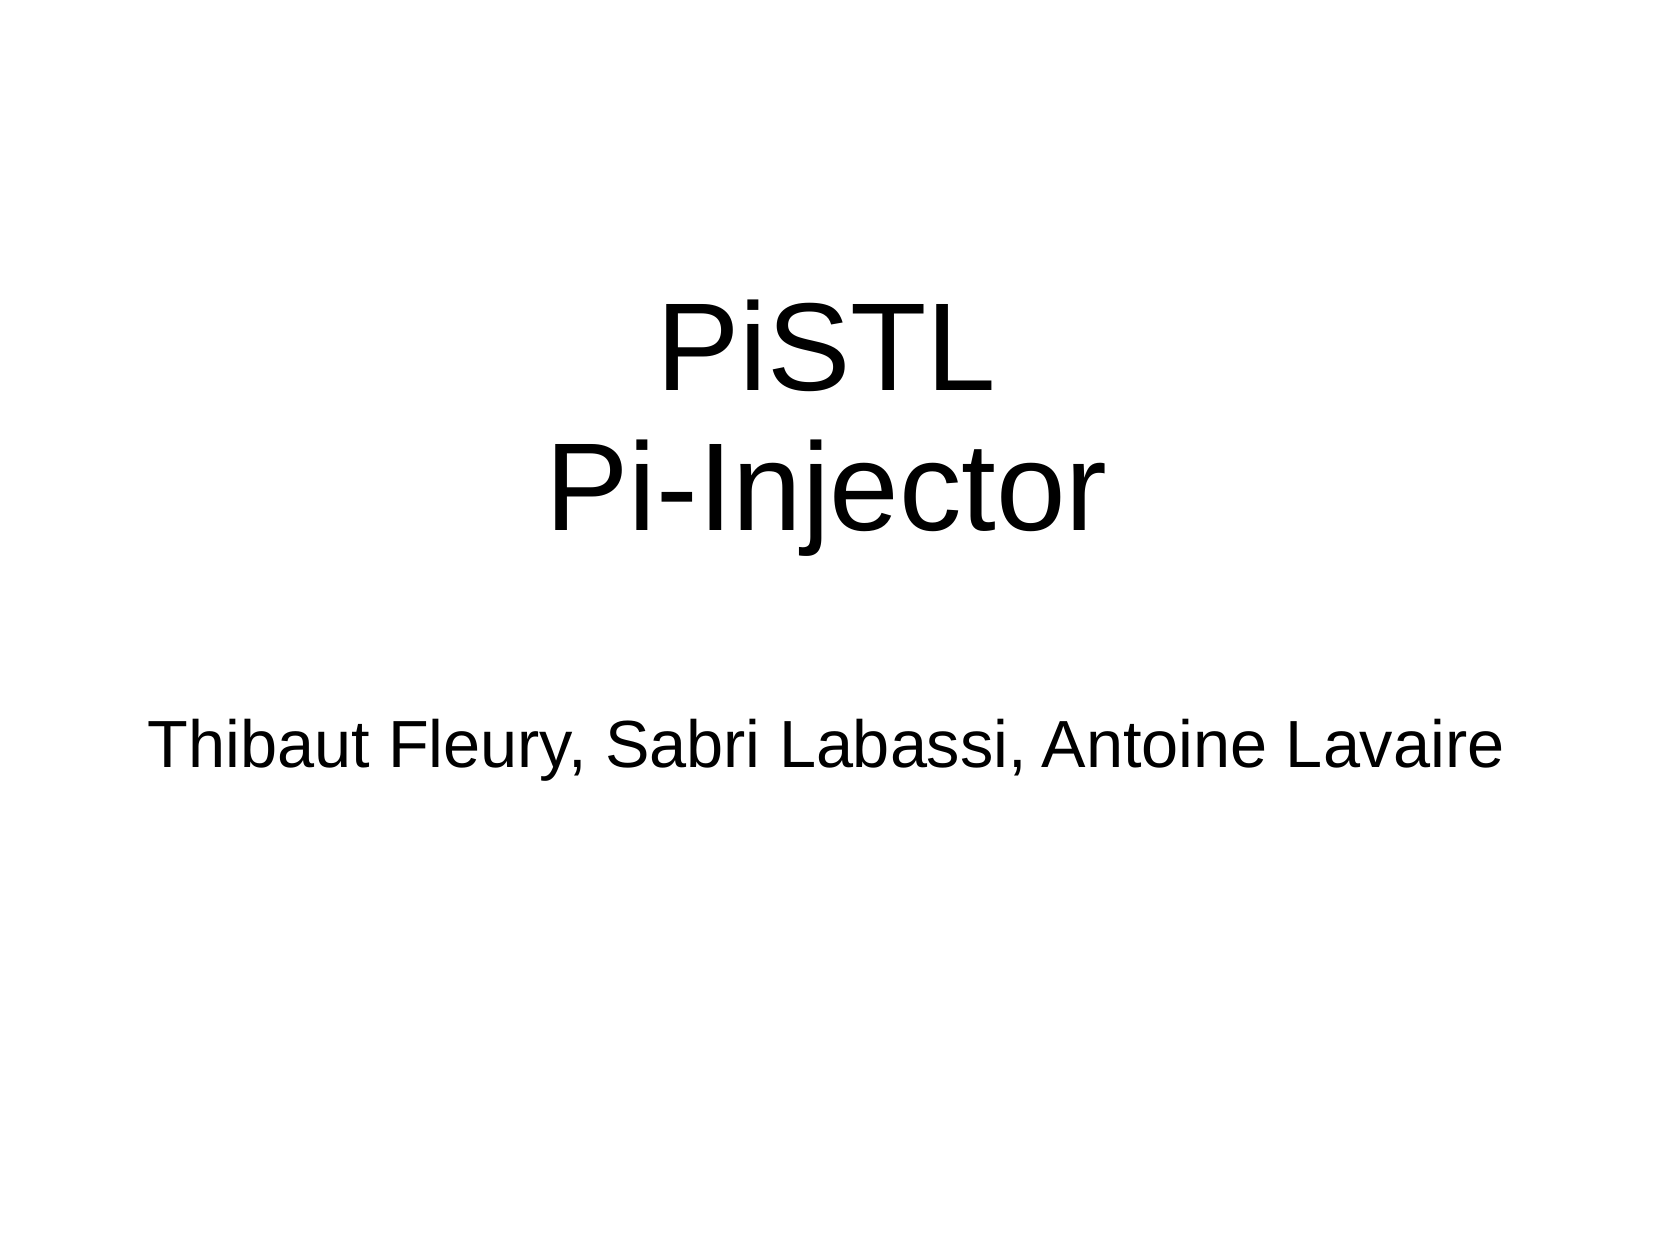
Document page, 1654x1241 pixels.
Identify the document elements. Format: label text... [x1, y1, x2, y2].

subtitle PiSTL Pi-Injector Thibaut Fleury, Sabri Labassi, Antoine Lavaire [82, 49, 1571, 1010]
